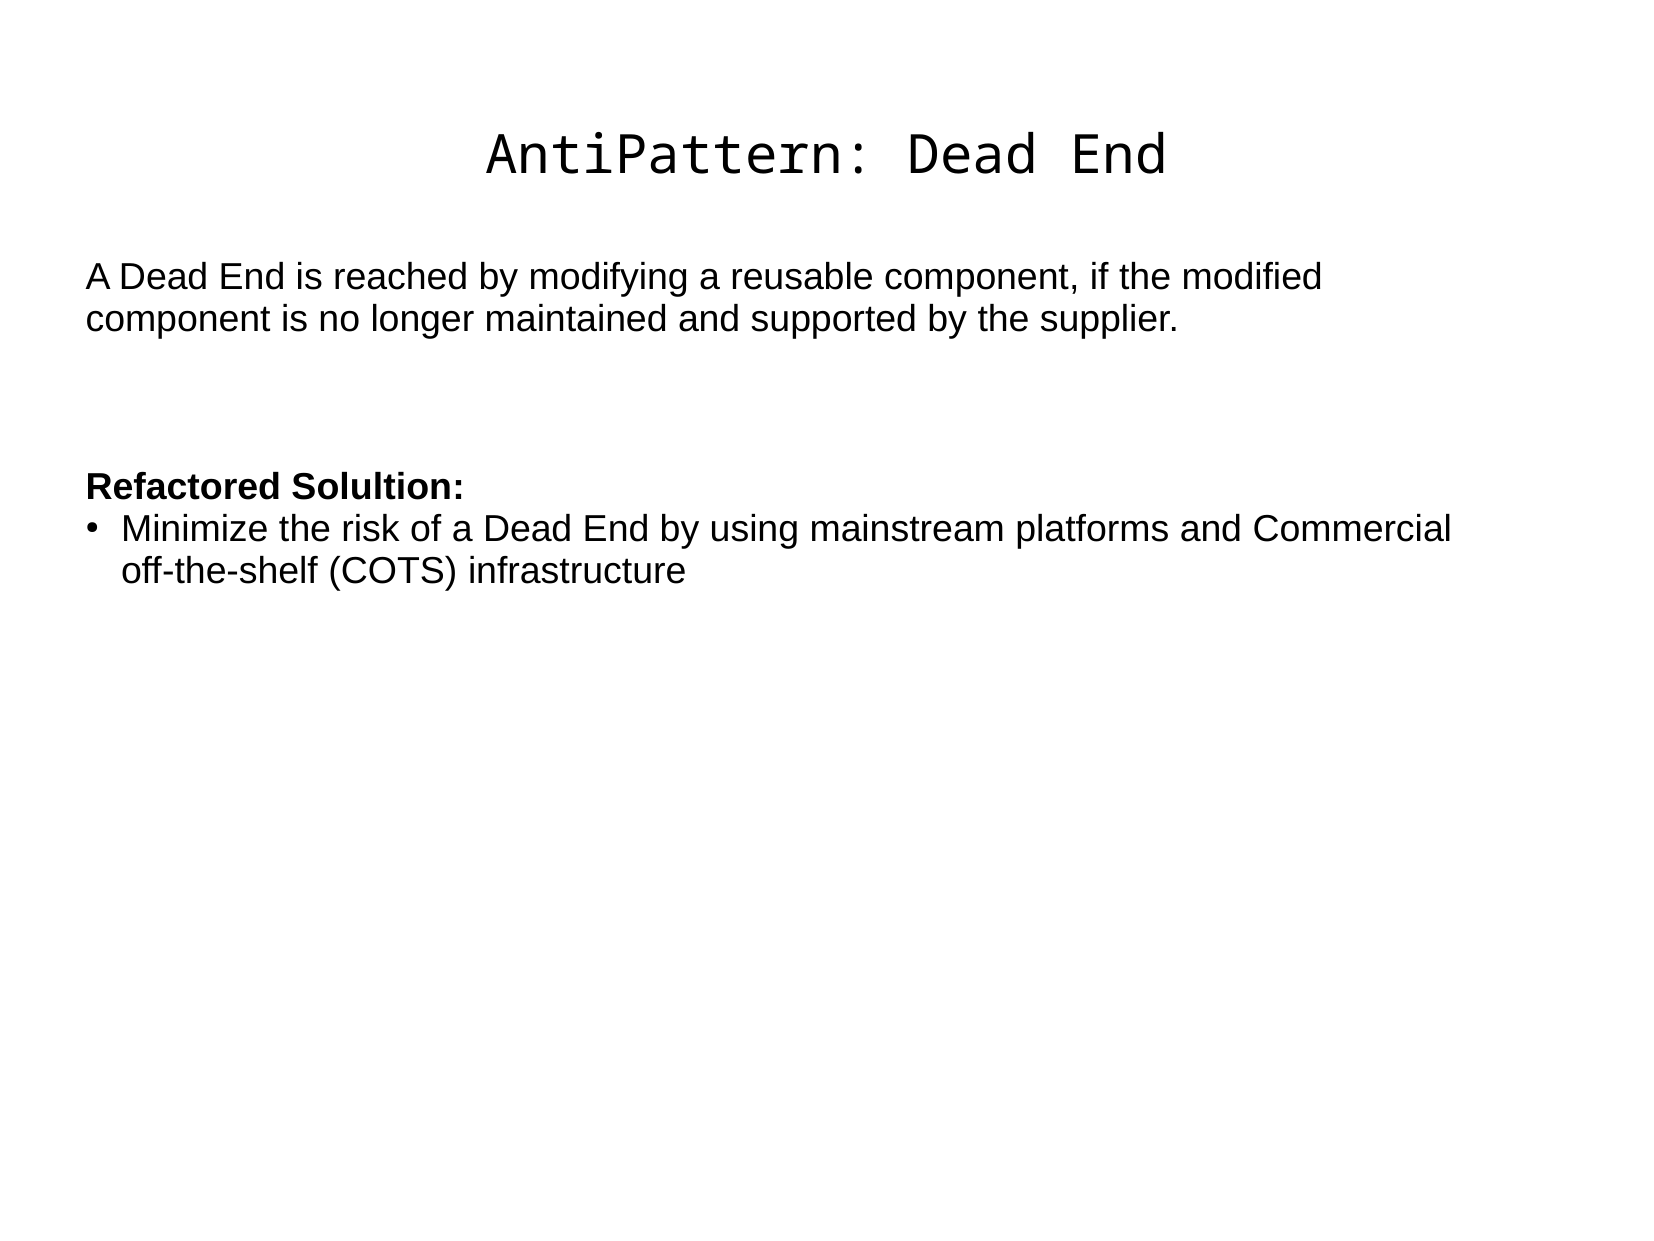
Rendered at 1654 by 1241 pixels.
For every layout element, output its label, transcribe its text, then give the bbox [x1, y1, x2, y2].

text_box A Dead End is reached by modifying a reusable component, if the modified component is no longer maintained and supported by the supplier. Refactored Solultion: Minimize the risk of a Dead End by using mainstream platforms and Commercial off-the-shelf (COTS) infrastructure [70, 248, 1489, 851]
title AntiPattern: Dead End [82, 49, 1571, 257]
